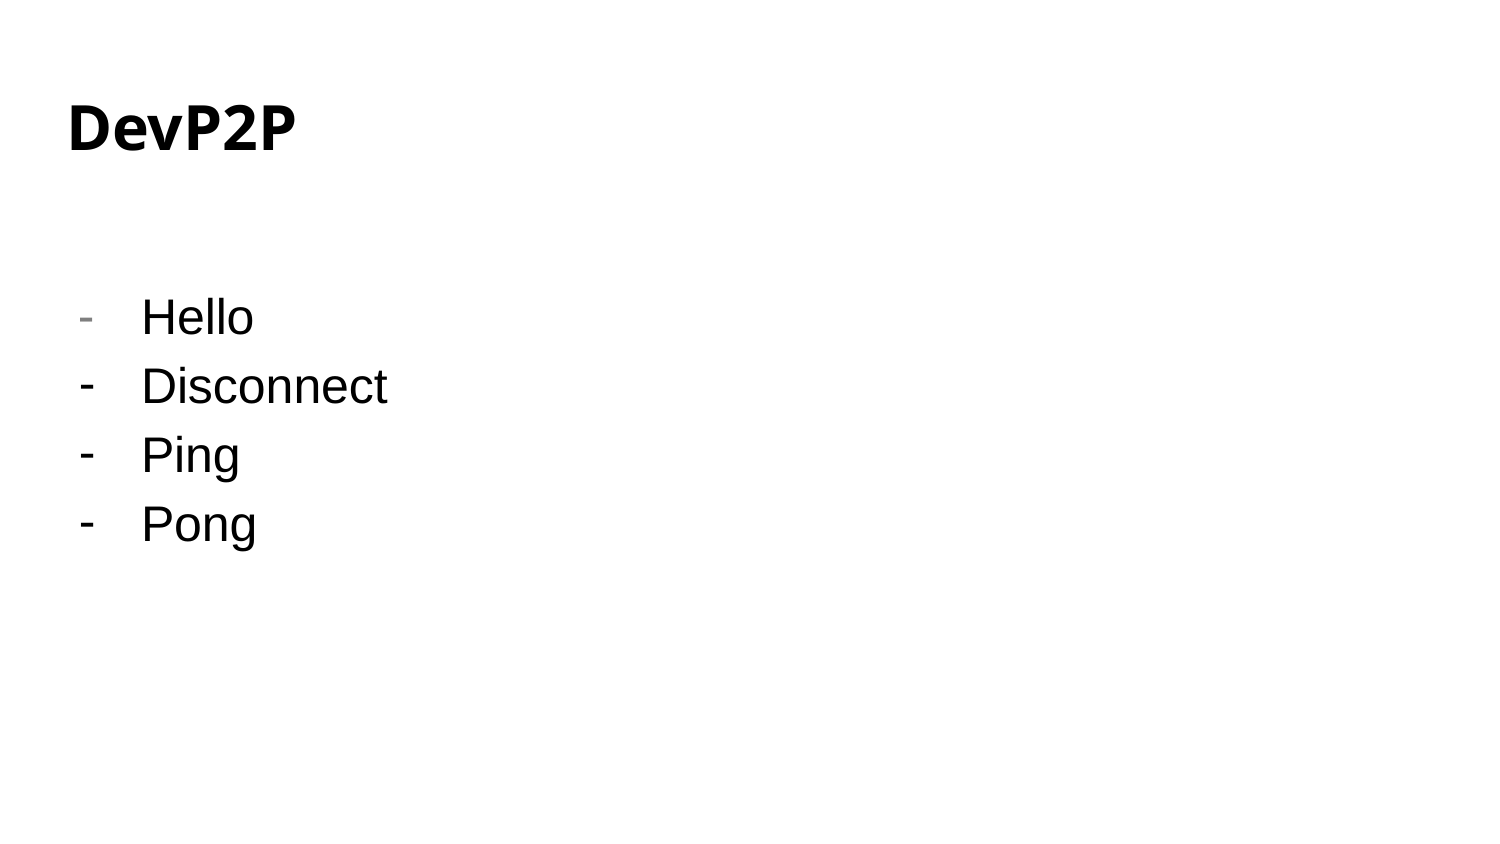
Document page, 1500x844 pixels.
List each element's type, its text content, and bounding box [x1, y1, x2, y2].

title DevP2P [51, 72, 1449, 176]
list Hello Disconnect Ping Pong [51, 260, 1449, 750]
